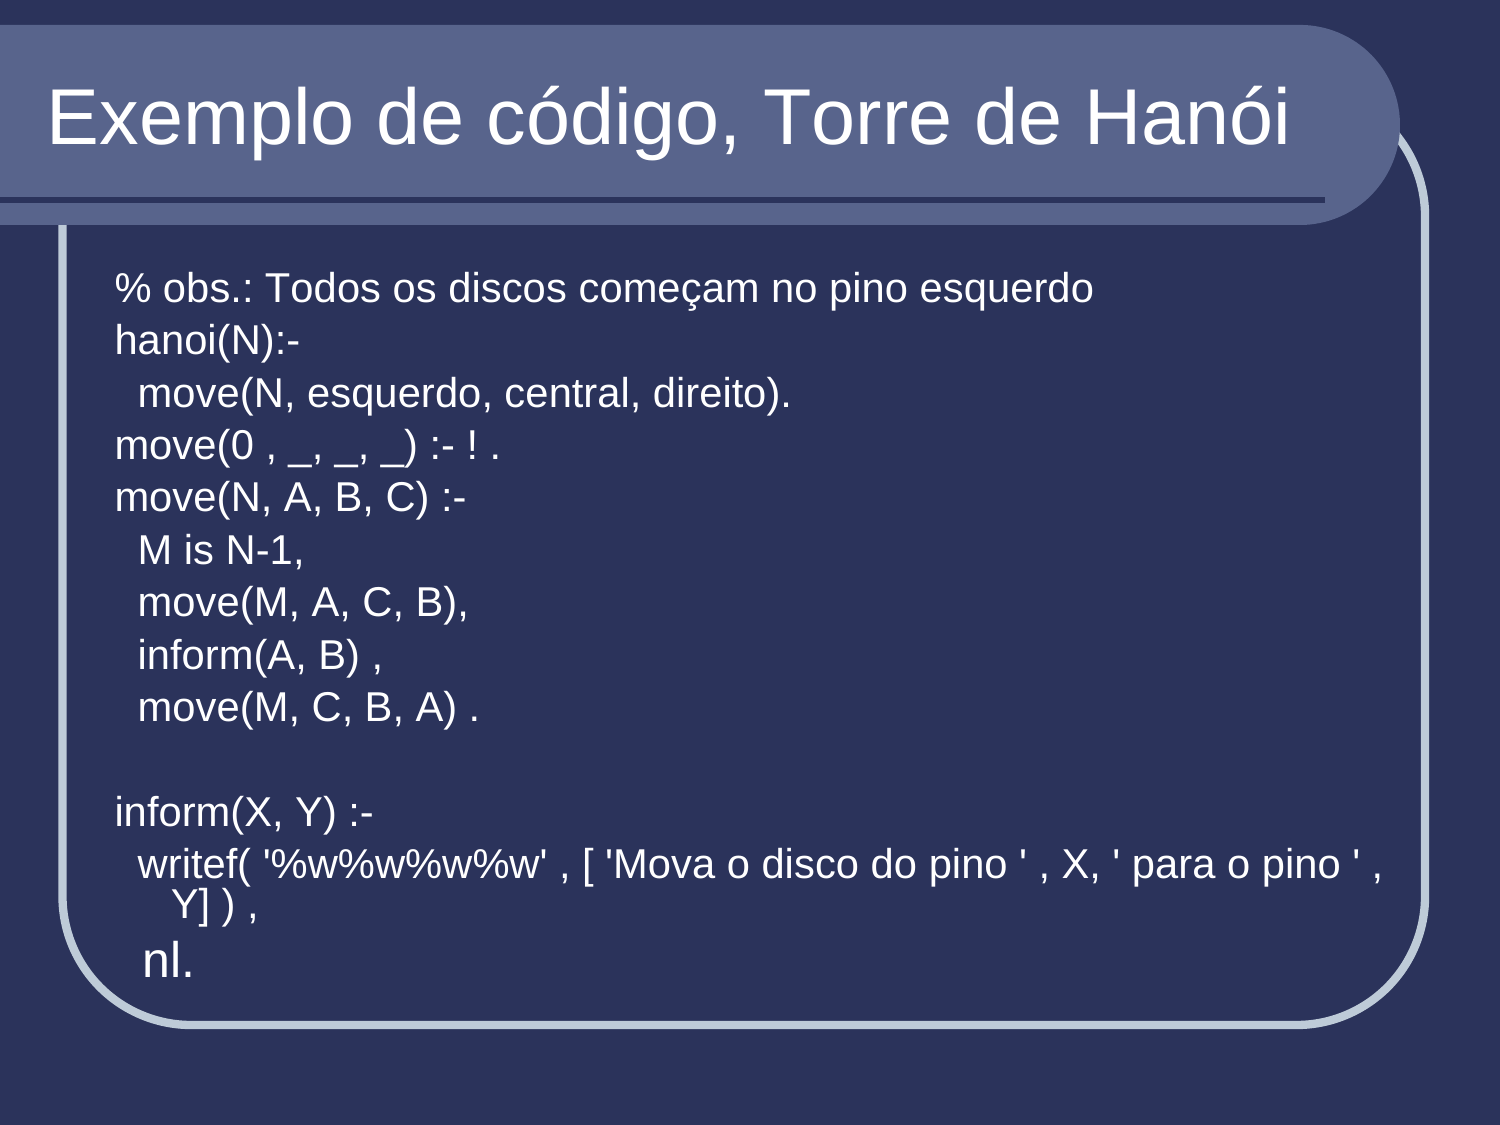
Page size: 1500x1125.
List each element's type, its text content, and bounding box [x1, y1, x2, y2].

list % obs.: Todos os discos começam no pino esquerdo hanoi(N):- move(N, esquerdo, central, direito). move(0 , _, _, _) :- ! . move(N, A, B, C) :- M is N-1, move(M, A, C, B), inform(A, B) , move(M, C, B, A) . inform(X, Y) :- writef( '%w%w%w%w' , [ 'Mova o disco do pino ' , X, ' para o pino ' , Y] ) , nl. [99, 262, 1400, 1012]
title Exemplo de código, Torre de Hanói [31, 37, 1347, 188]
